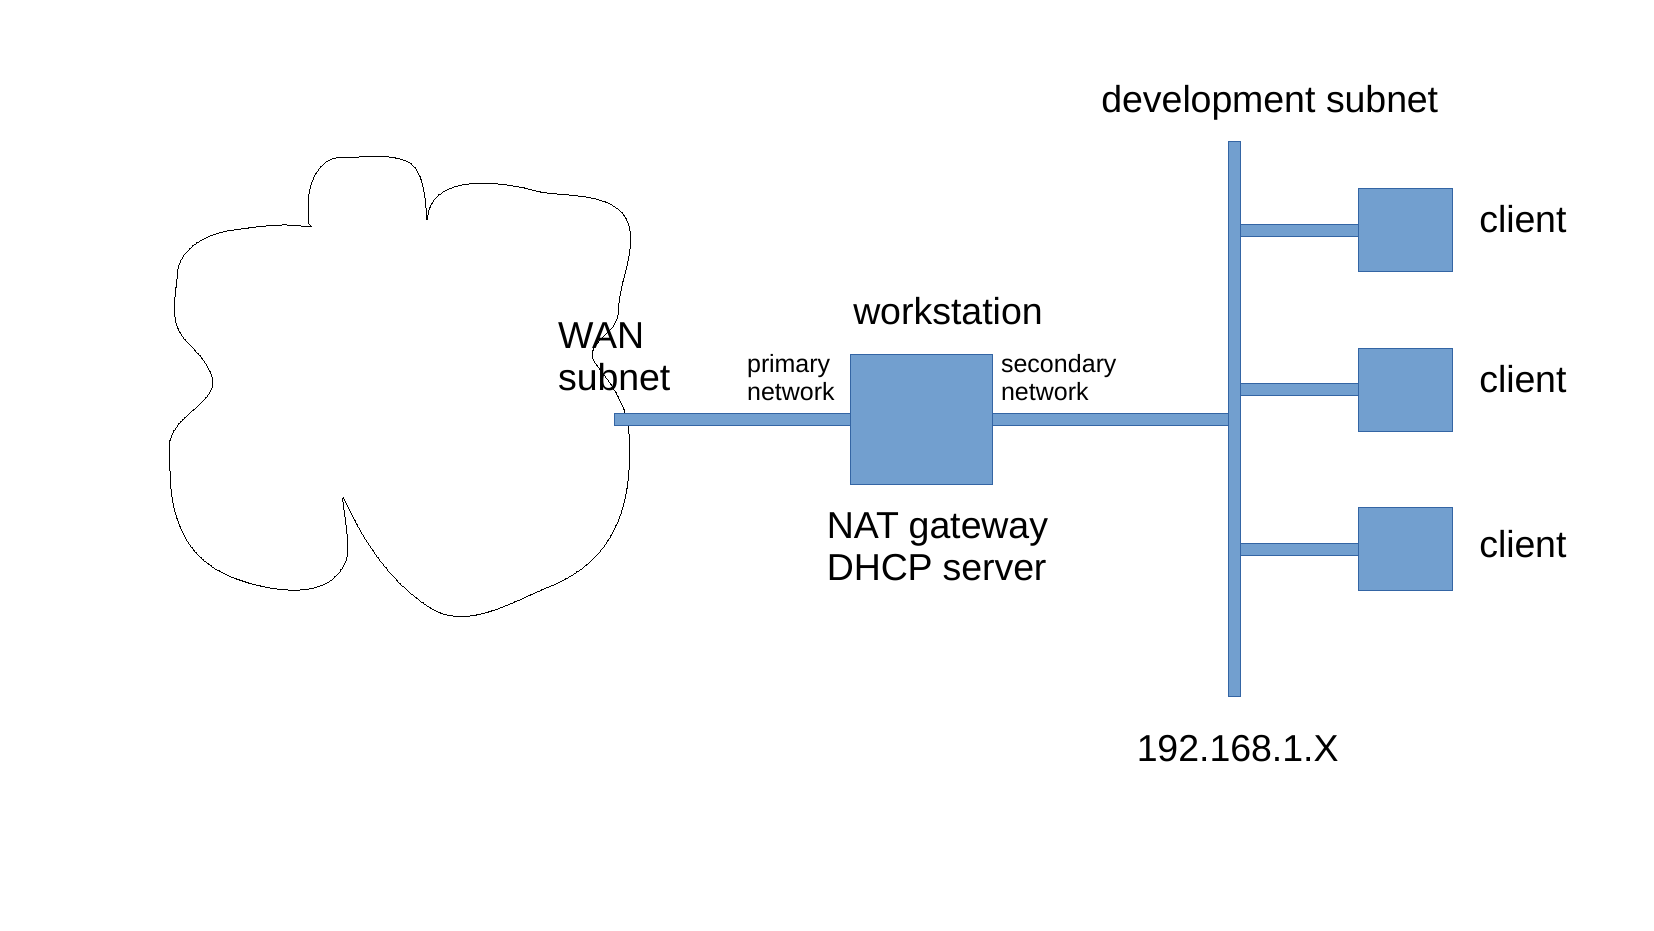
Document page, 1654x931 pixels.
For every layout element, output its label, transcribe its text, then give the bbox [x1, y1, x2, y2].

text_box client [1464, 191, 1619, 249]
text_box [614, 141, 1453, 697]
text_box primary network [732, 342, 886, 414]
text_box 192.168.1.X [1122, 720, 1382, 778]
text_box workstation [838, 283, 1099, 355]
text_box WAN subnet [543, 307, 709, 406]
text_box NAT gateway DHCP server [812, 497, 1063, 638]
text_box client [1464, 350, 1619, 408]
text_box secondary network [986, 342, 1140, 414]
text_box development subnet [1086, 70, 1524, 128]
text_box client [1464, 516, 1619, 573]
